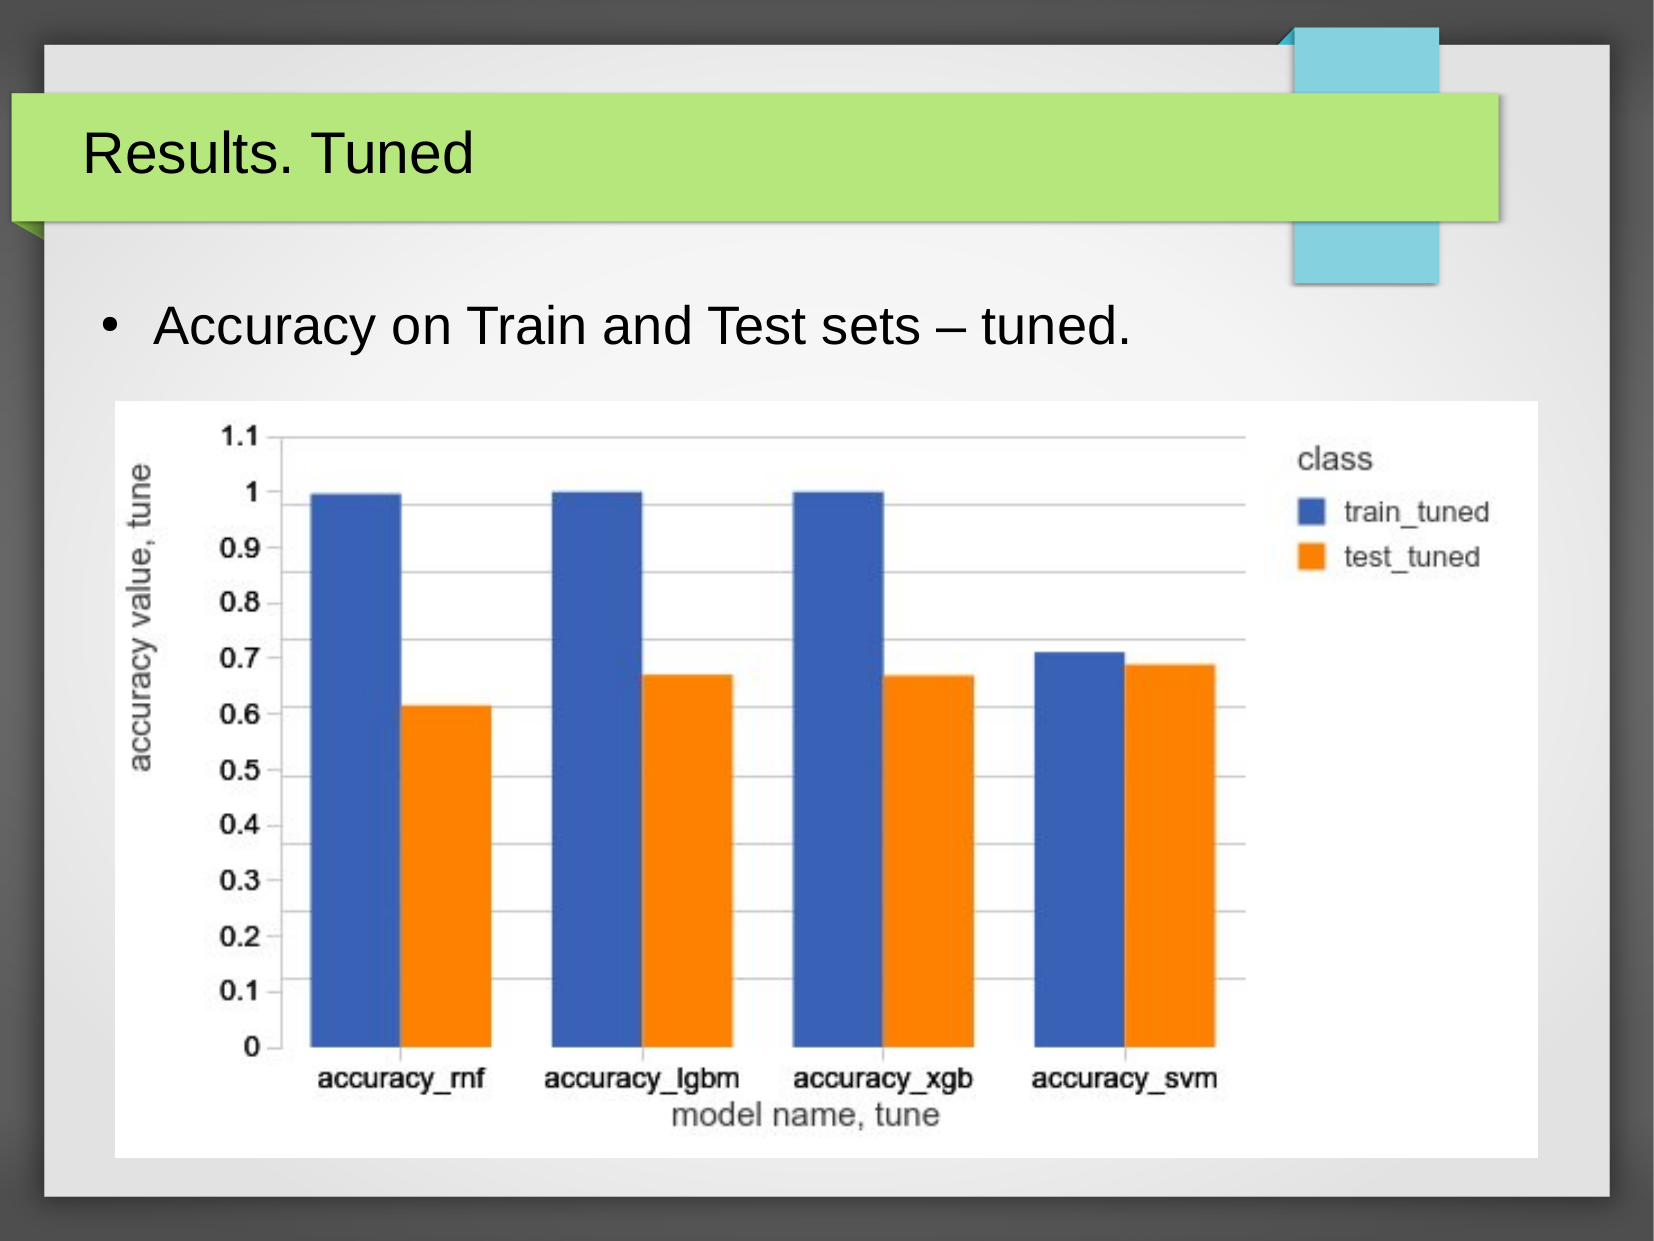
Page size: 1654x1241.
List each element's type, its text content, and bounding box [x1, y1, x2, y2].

list Accuracy on Train and Test sets – tuned. [82, 295, 1571, 367]
title Results. Tuned [82, 94, 1264, 213]
picture [0, 0, 1654, 1241]
